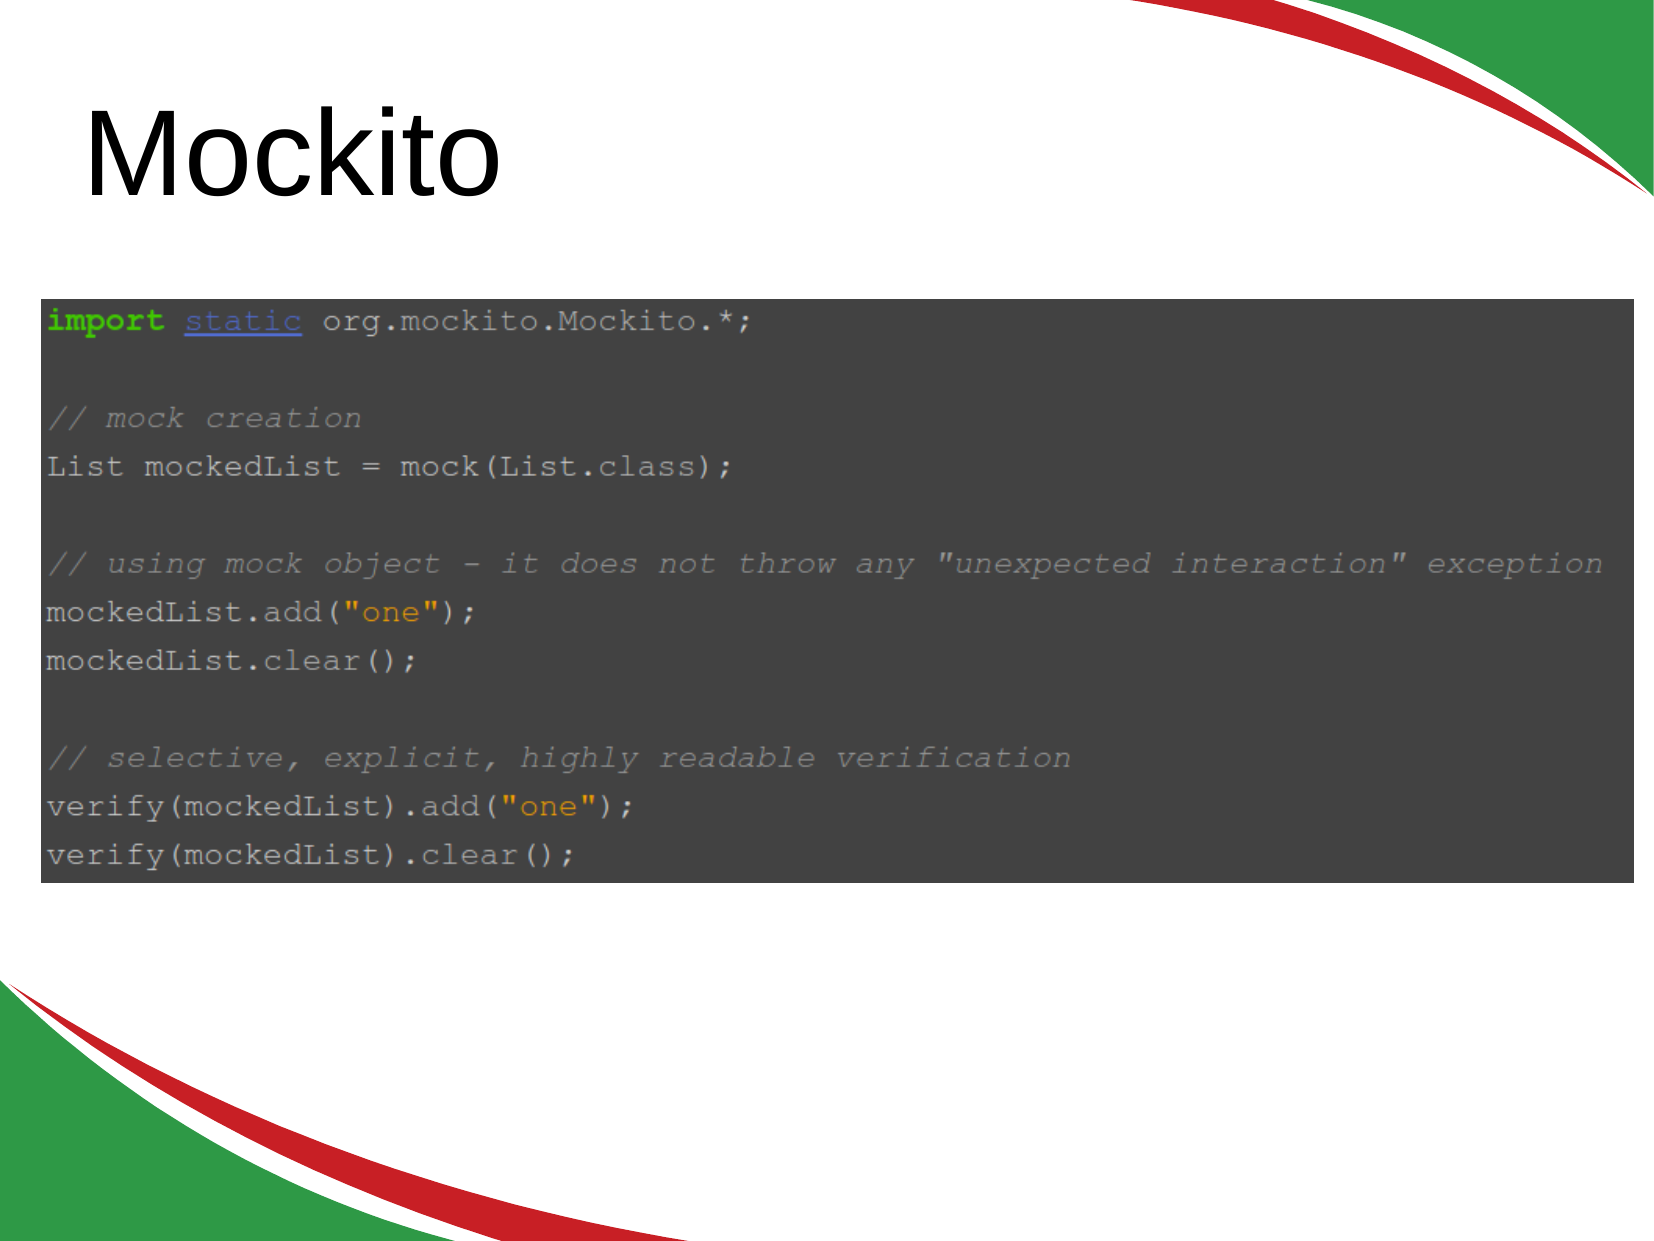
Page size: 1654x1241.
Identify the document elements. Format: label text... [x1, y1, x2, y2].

title Mockito [82, 49, 1571, 257]
picture [41, 299, 1634, 883]
